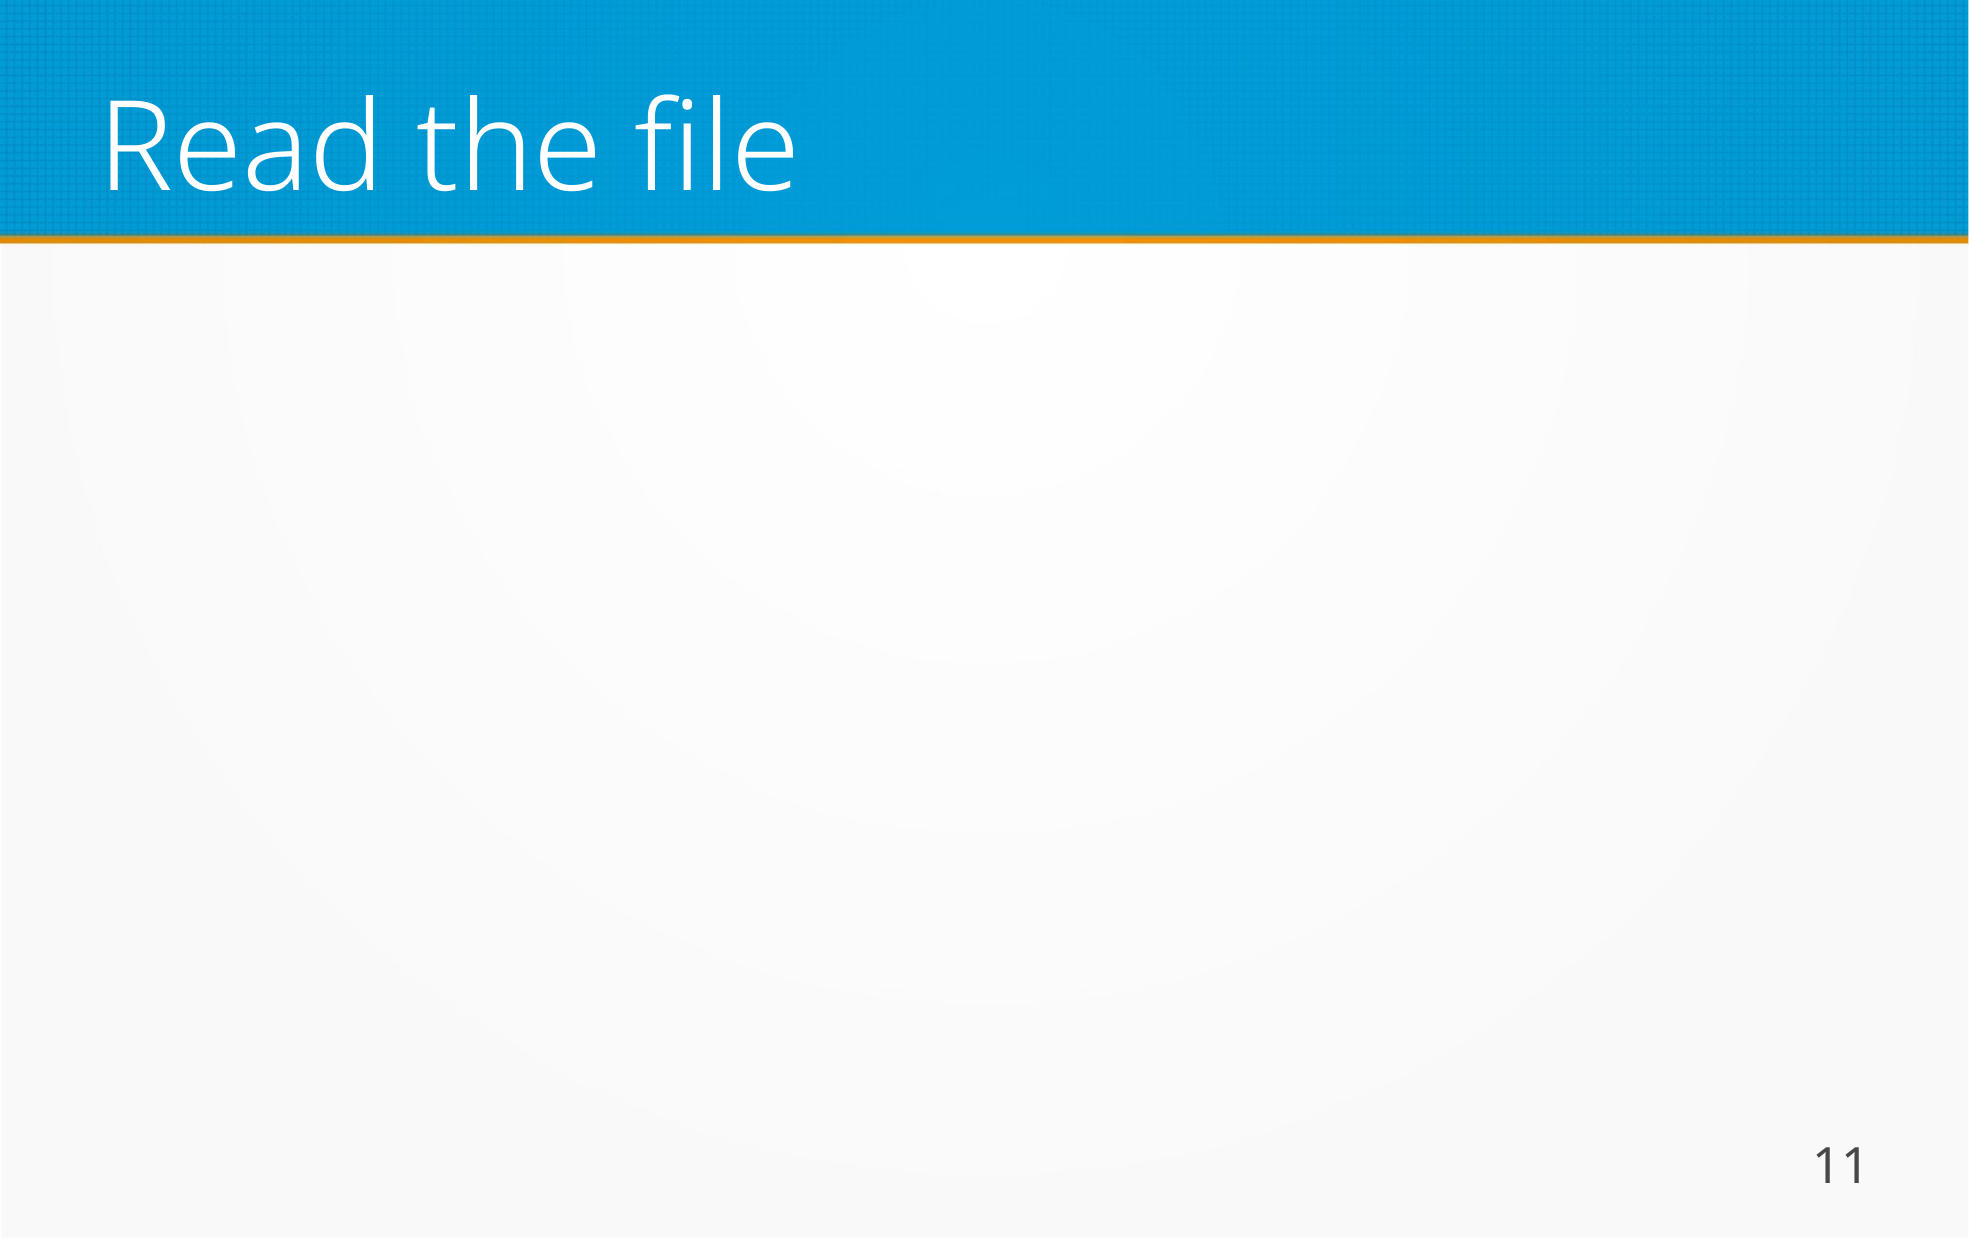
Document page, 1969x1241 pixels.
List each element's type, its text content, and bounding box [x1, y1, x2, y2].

title Read the file [98, 19, 1870, 227]
picture [0, 233, 1969, 1241]
